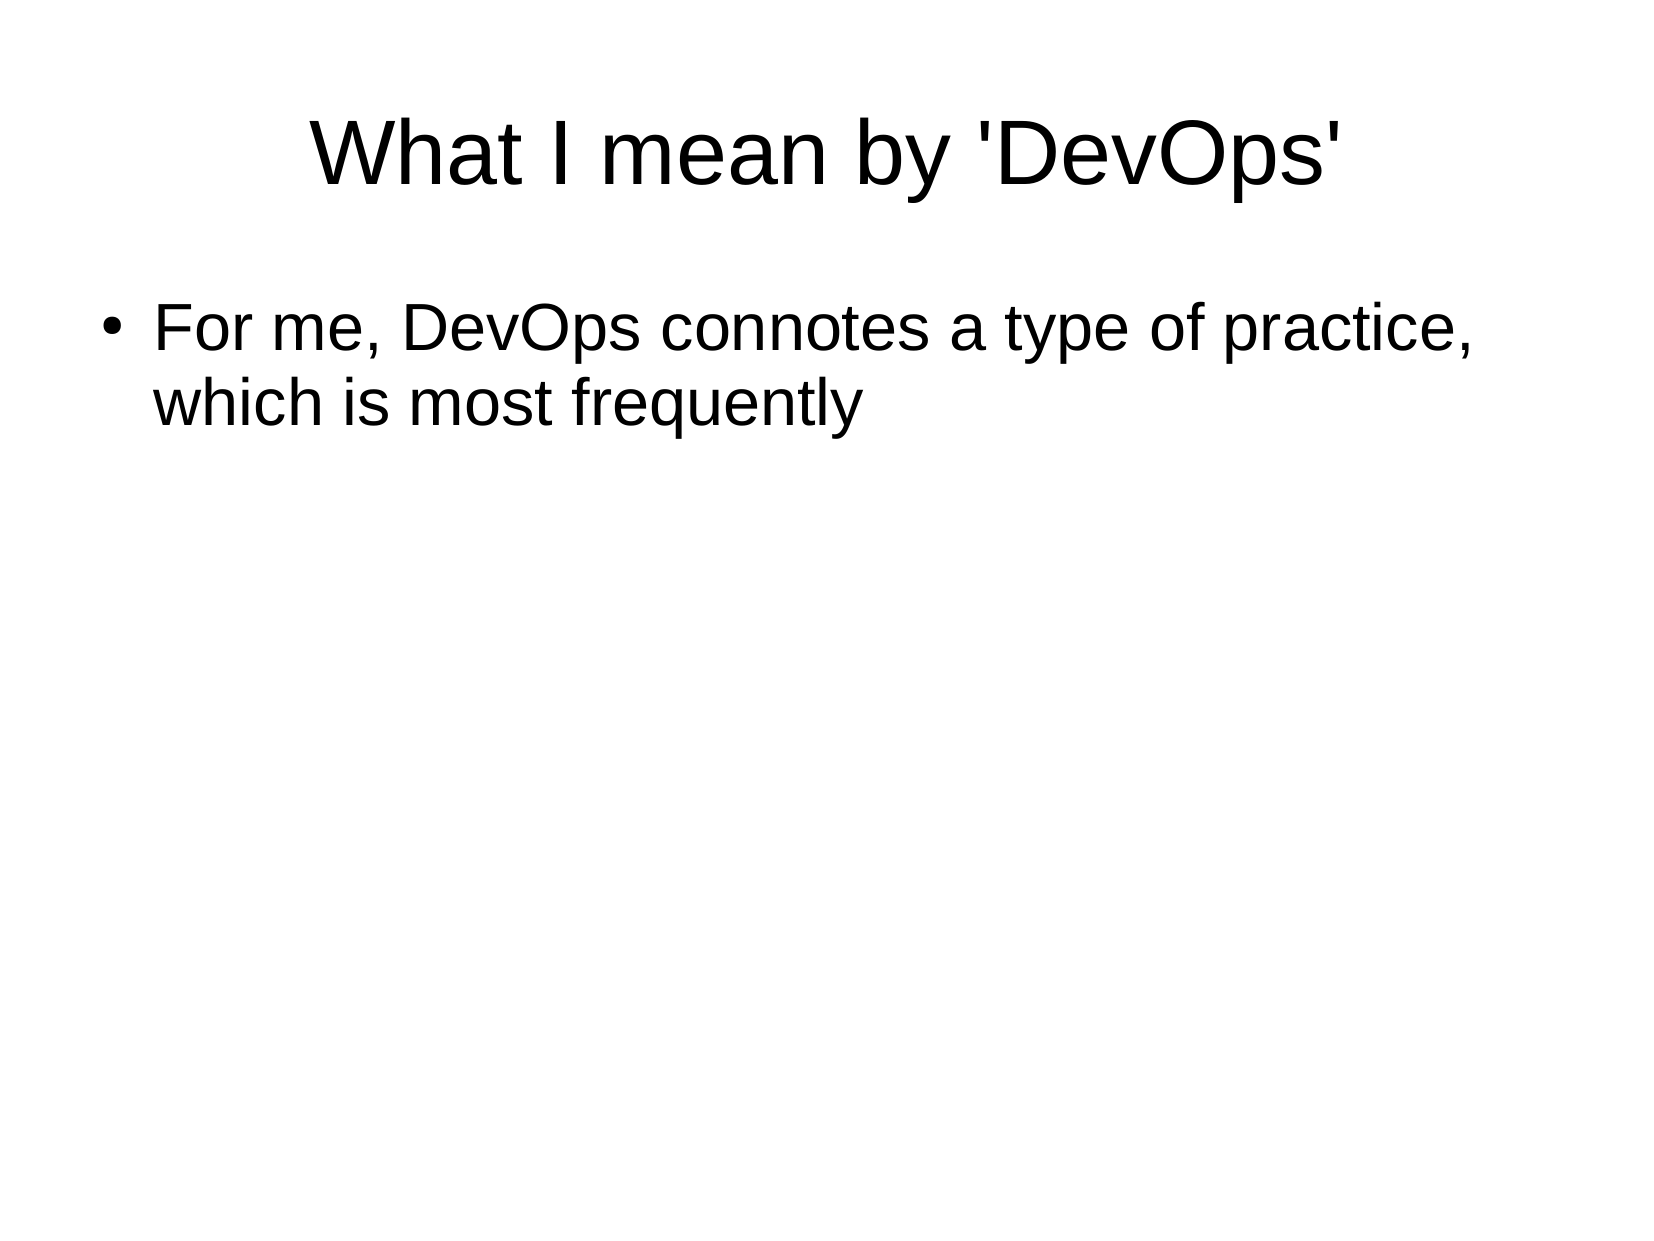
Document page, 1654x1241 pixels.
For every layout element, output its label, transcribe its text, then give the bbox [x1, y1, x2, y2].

title What I mean by 'DevOps' [82, 49, 1571, 257]
list For me, DevOps connotes a type of practice, which is most frequently [82, 290, 1571, 1010]
